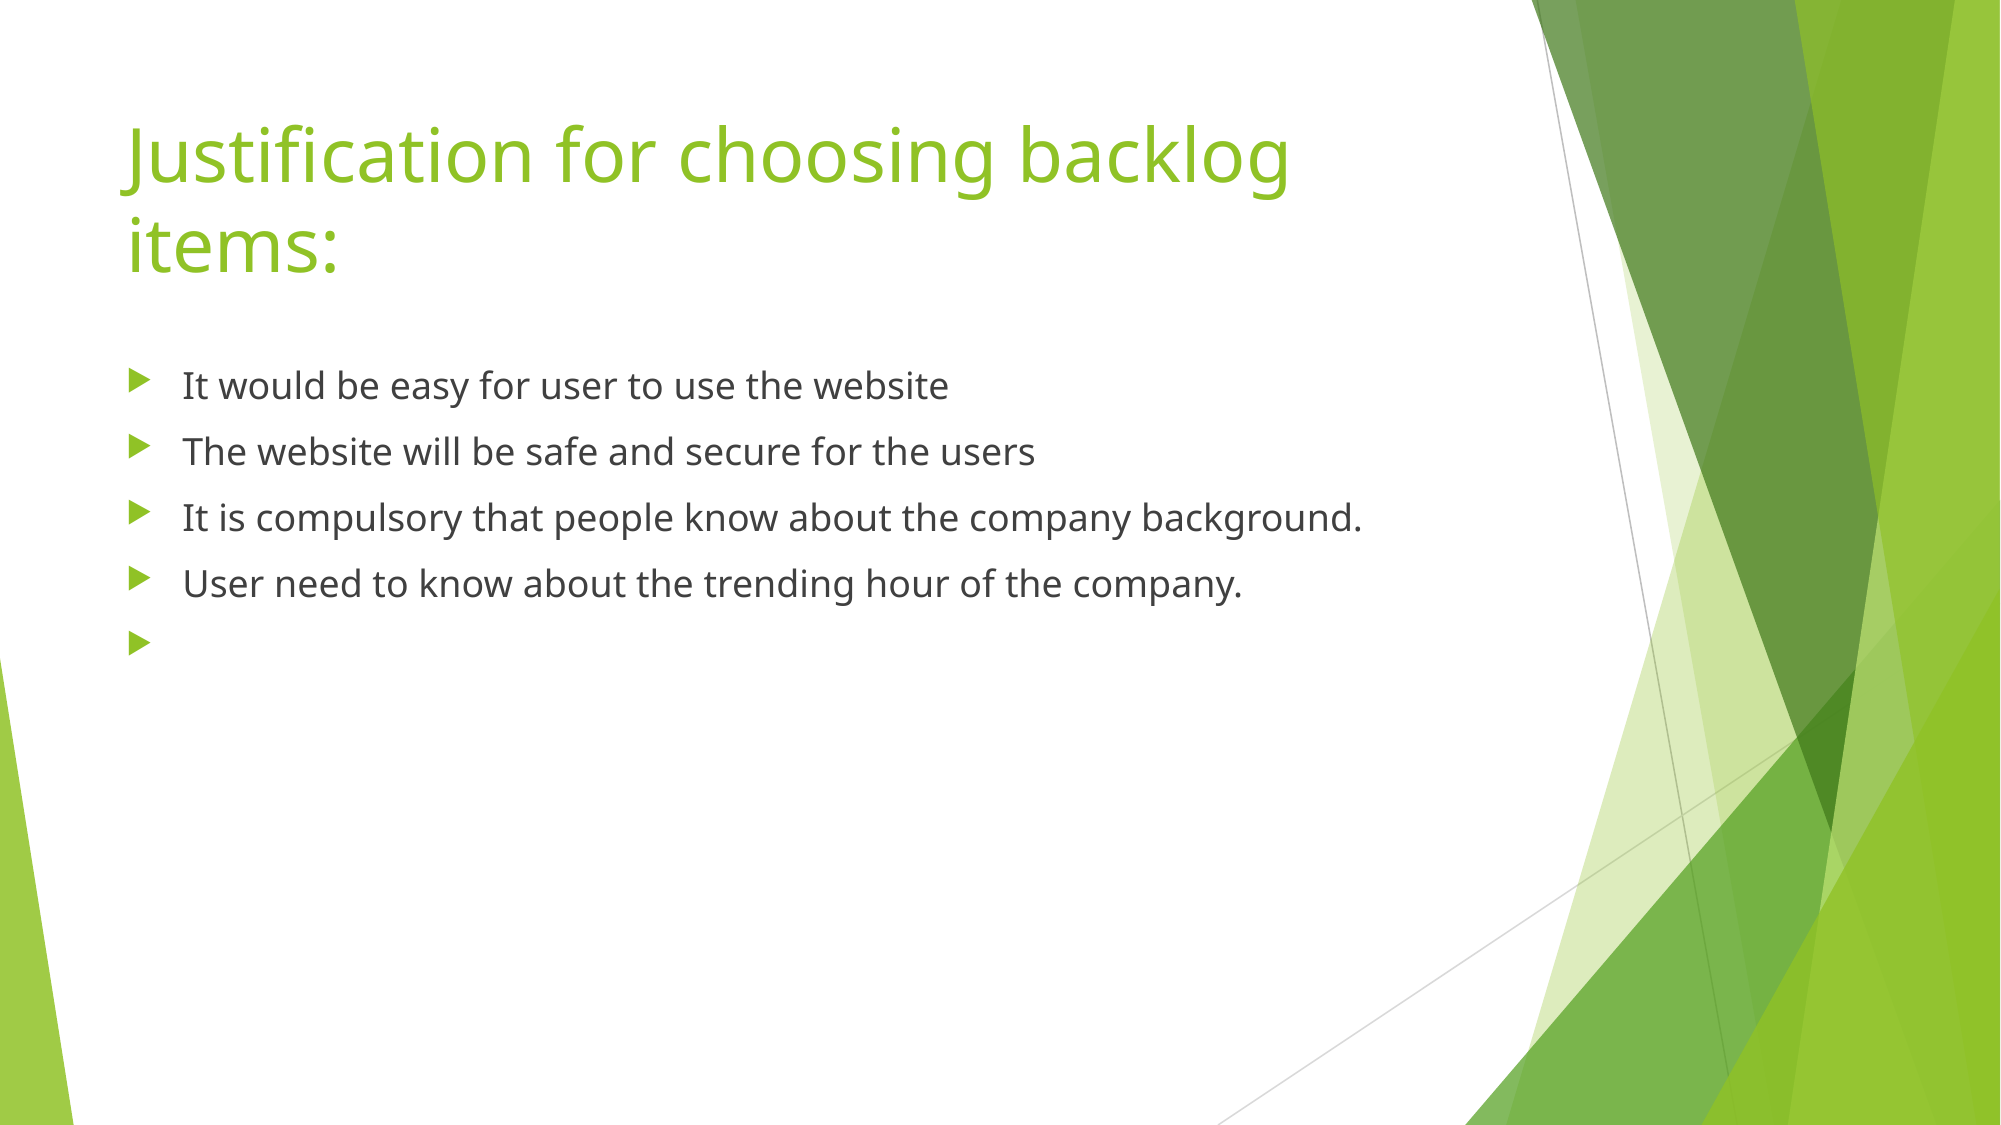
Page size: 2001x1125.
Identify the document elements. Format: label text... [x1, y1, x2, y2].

title Justification for choosing backlog items: [111, 99, 1522, 317]
list It would be easy for user to use the website The website will be safe and secure for the users It is compulsory that people know about the company background. User need to know about the trending hour of the company. [111, 354, 1522, 992]
